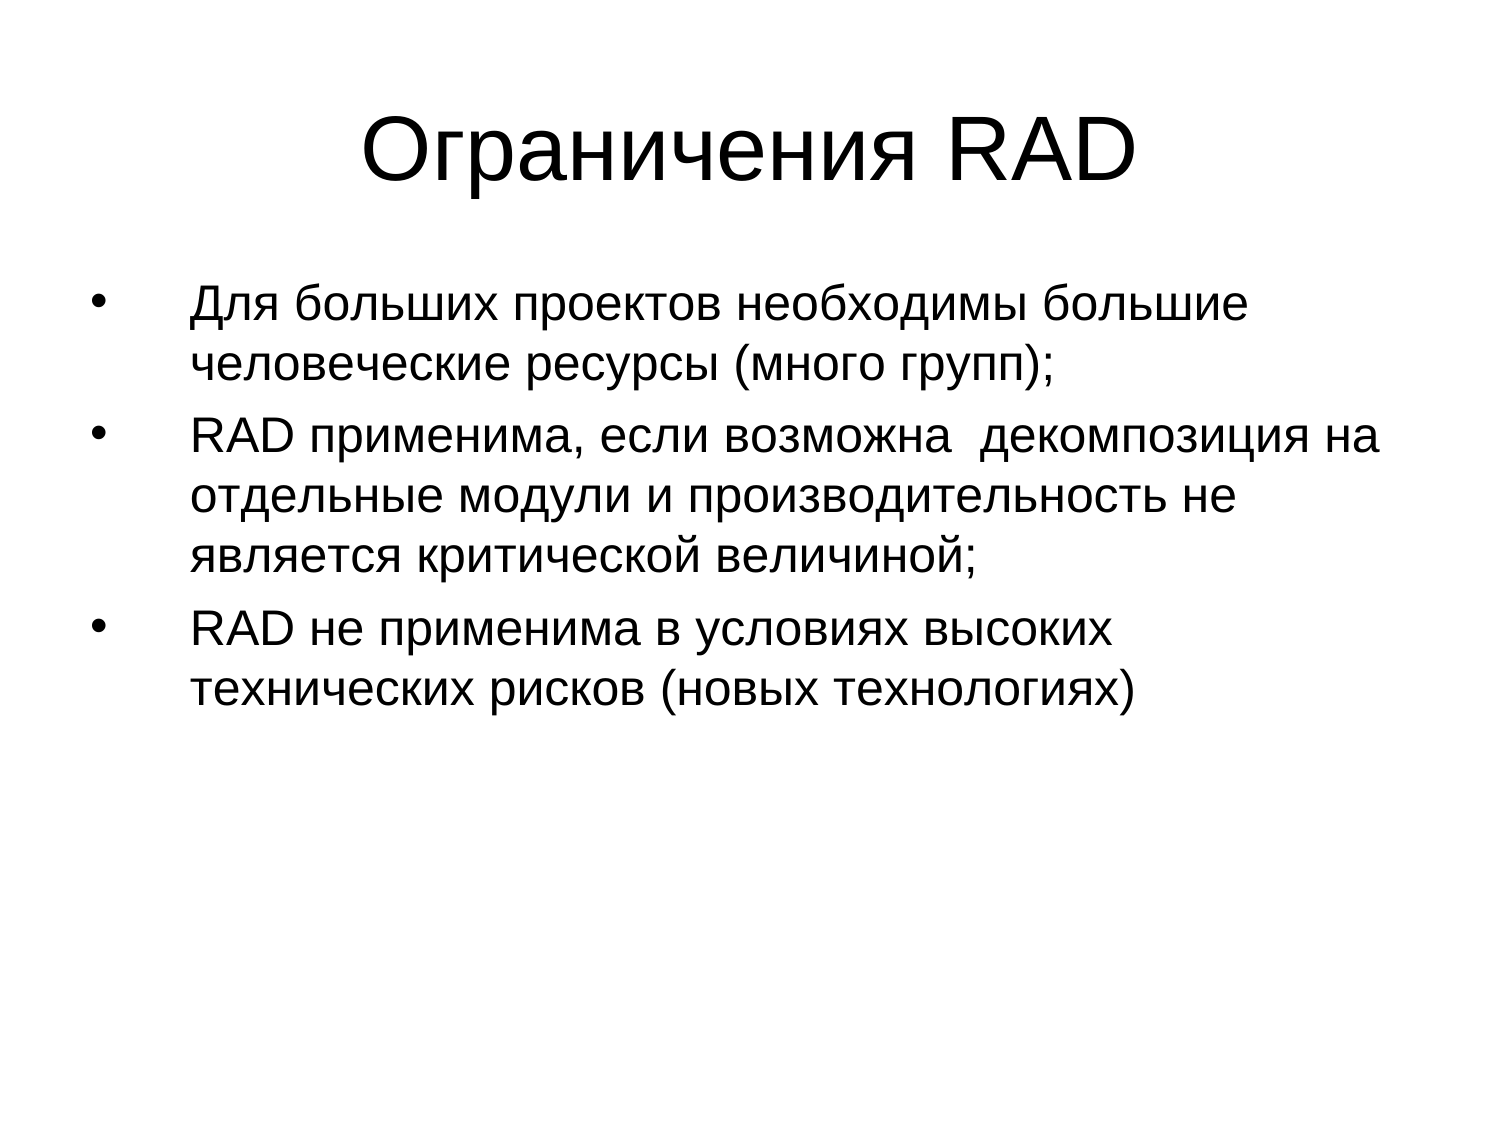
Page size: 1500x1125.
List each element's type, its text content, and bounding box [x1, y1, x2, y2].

title Ограничения RAD [75, 49, 1426, 238]
list Для больших проектов необходимы большие человеческие ресурсы (много групп); RAD применима, если возможна декомпозиция на отдельные модули и производительность не является критической величиной; RAD не применима в условиях высоких технических рисков (новых технологиях) [75, 262, 1426, 1005]
